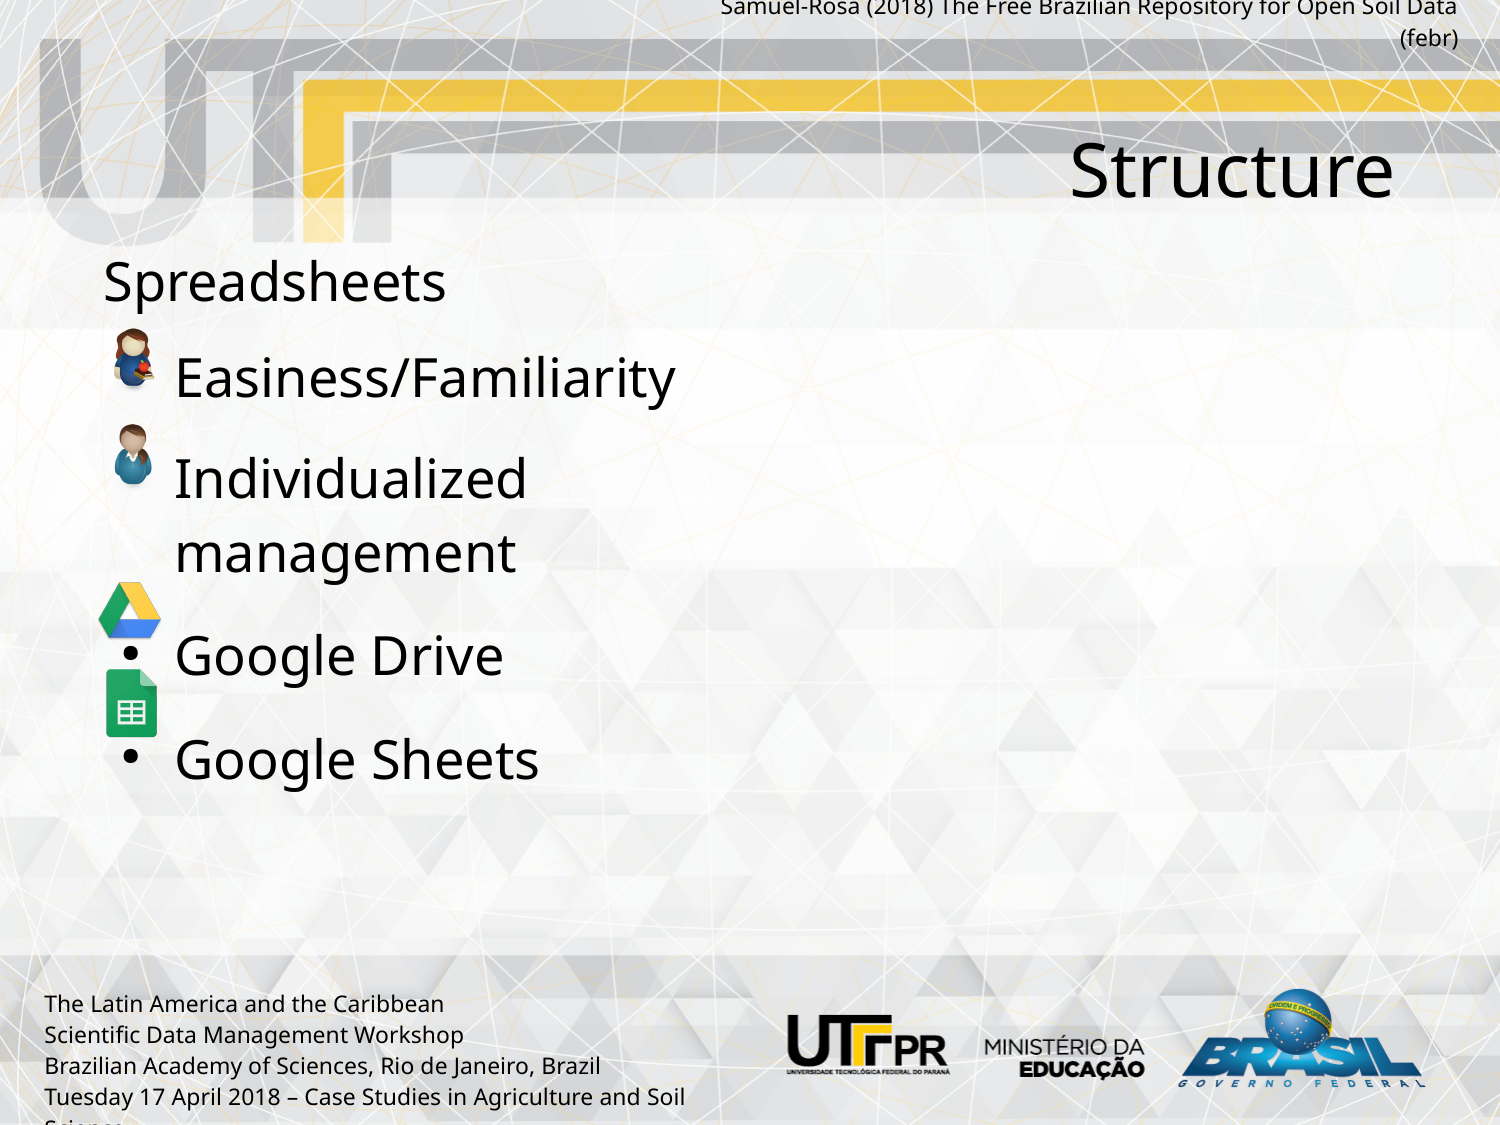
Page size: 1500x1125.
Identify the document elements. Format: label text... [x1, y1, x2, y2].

picture [897, 0, 906, 7]
picture [930, 0, 944, 7]
text_box Samuel-Rosa (2018) The Free Brazilian Repository for Open Soil Data (febr) [690, 7, 1459, 36]
picture [908, 0, 917, 7]
picture [1420, 0, 1438, 7]
picture [882, 0, 888, 7]
picture [869, 0, 882, 7]
picture [1096, 0, 1139, 7]
picture [1364, 0, 1396, 7]
picture [798, 0, 810, 7]
picture [818, 0, 868, 7]
picture [723, 0, 796, 7]
picture [1264, 0, 1299, 7]
title Structure [102, 60, 1397, 278]
picture [1410, 0, 1419, 7]
picture [0, 0, 1500, 1125]
picture [989, 0, 1040, 7]
picture [1147, 0, 1211, 7]
picture [922, 0, 930, 7]
picture [1431, 36, 1438, 45]
text_box The Latin America and the Caribbean Scientific Data Management Workshop Brazilian Academy of Sciences, Rio de Janeiro, Brazil Tuesday 17 April 2018 – Case Studies in Agriculture and Soil Science [29, 980, 751, 1111]
picture [1311, 0, 1367, 7]
picture [956, 0, 987, 7]
picture [889, 0, 896, 7]
picture [1048, 0, 1094, 7]
picture [946, 0, 954, 7]
picture [1300, 0, 1310, 7]
picture [1398, 0, 1408, 7]
list Spreadsheets Easiness/Familiarity Individualized management Google Drive Google Sheets [103, 248, 694, 955]
picture [1213, 0, 1261, 7]
